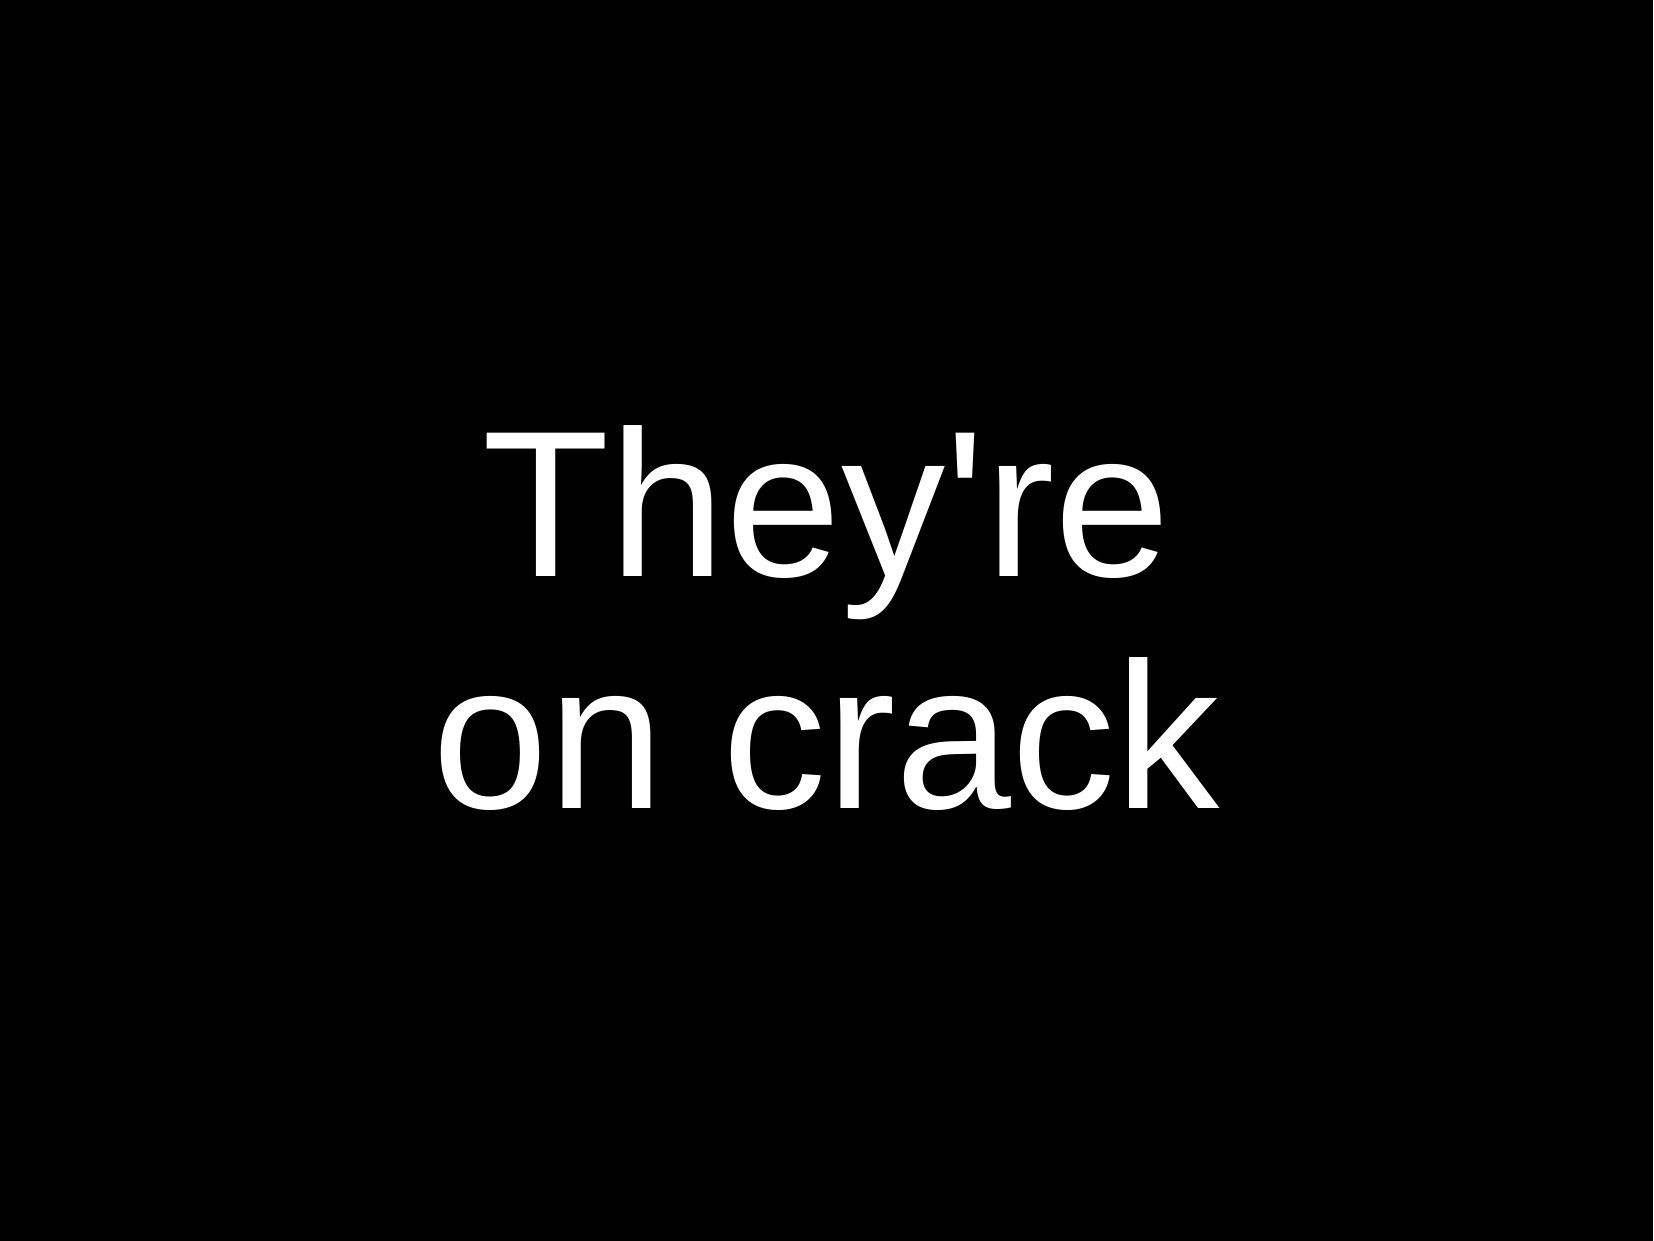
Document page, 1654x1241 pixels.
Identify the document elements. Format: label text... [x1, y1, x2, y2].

title They're on crack [82, 101, 1571, 1140]
